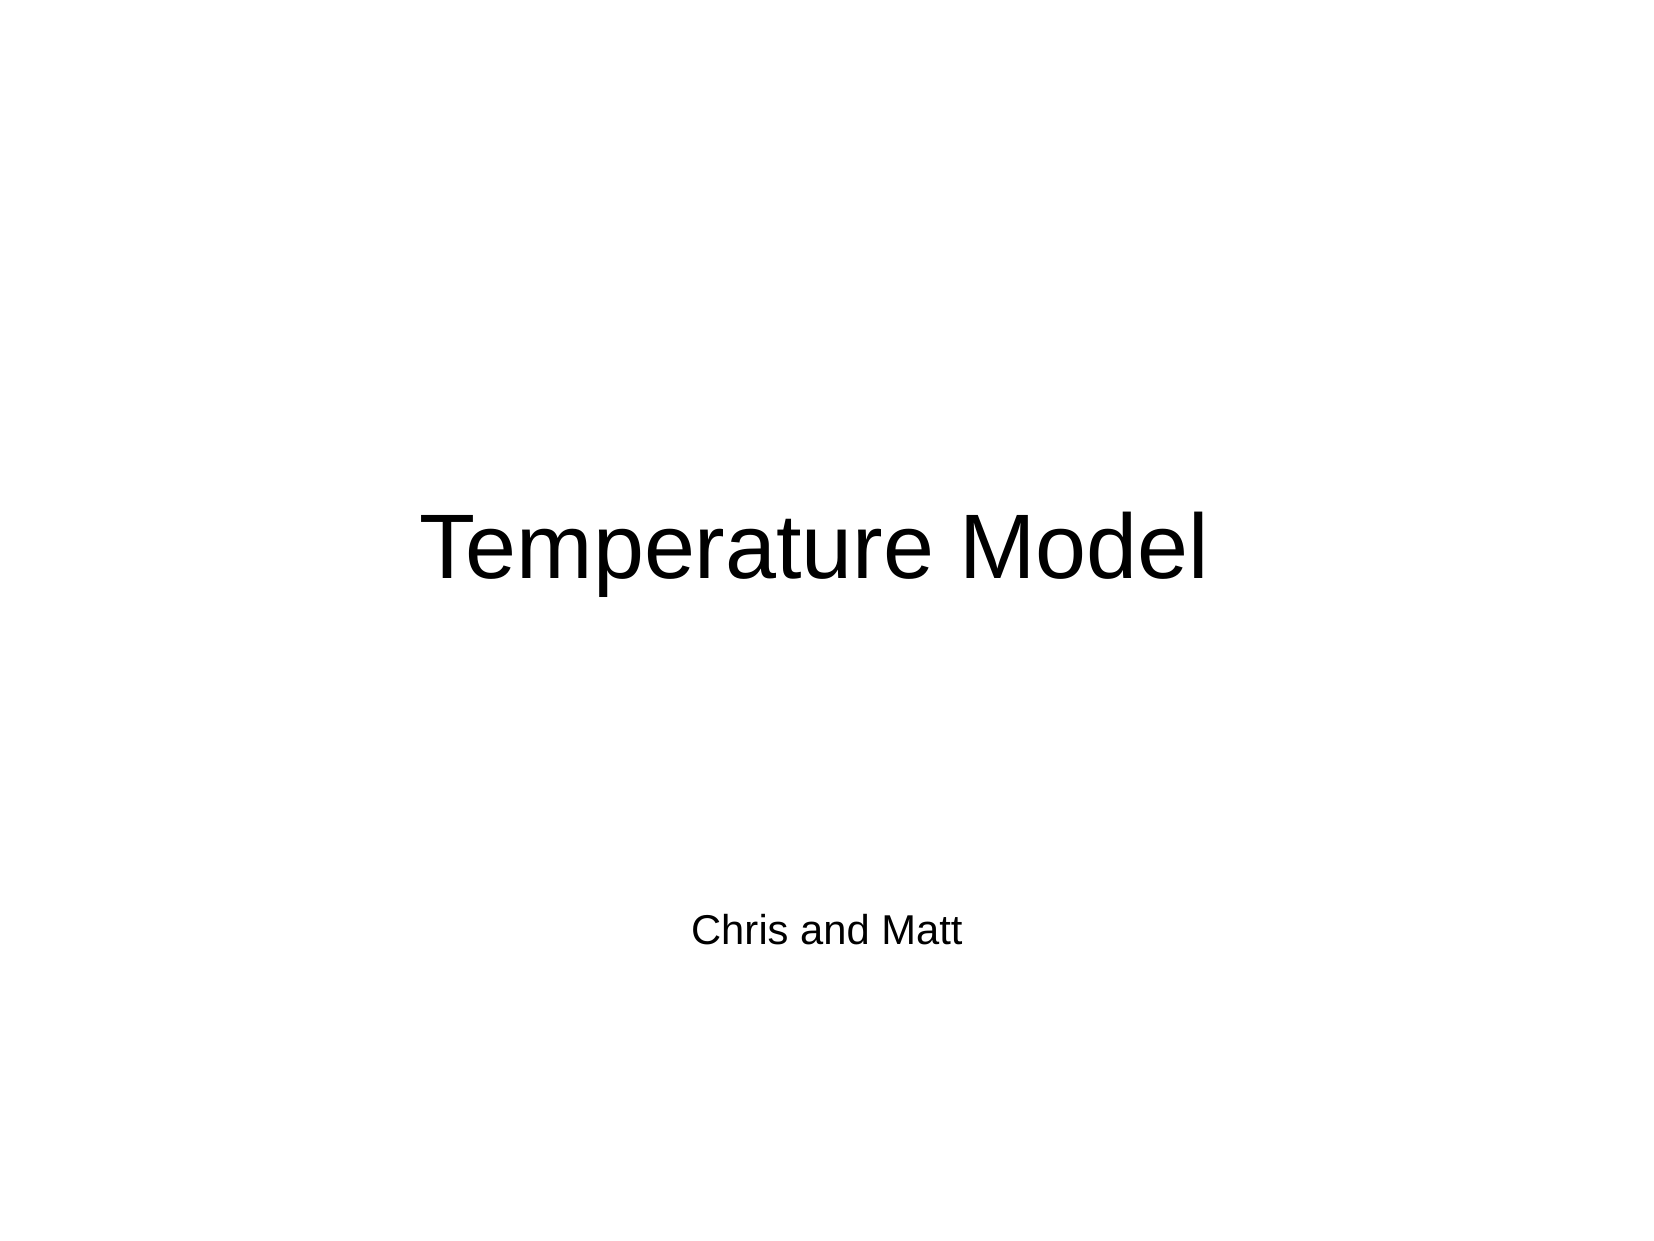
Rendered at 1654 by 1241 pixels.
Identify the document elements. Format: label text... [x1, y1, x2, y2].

title Temperature Model [70, 442, 1559, 650]
subtitle Chris and Matt [82, 850, 1571, 1010]
